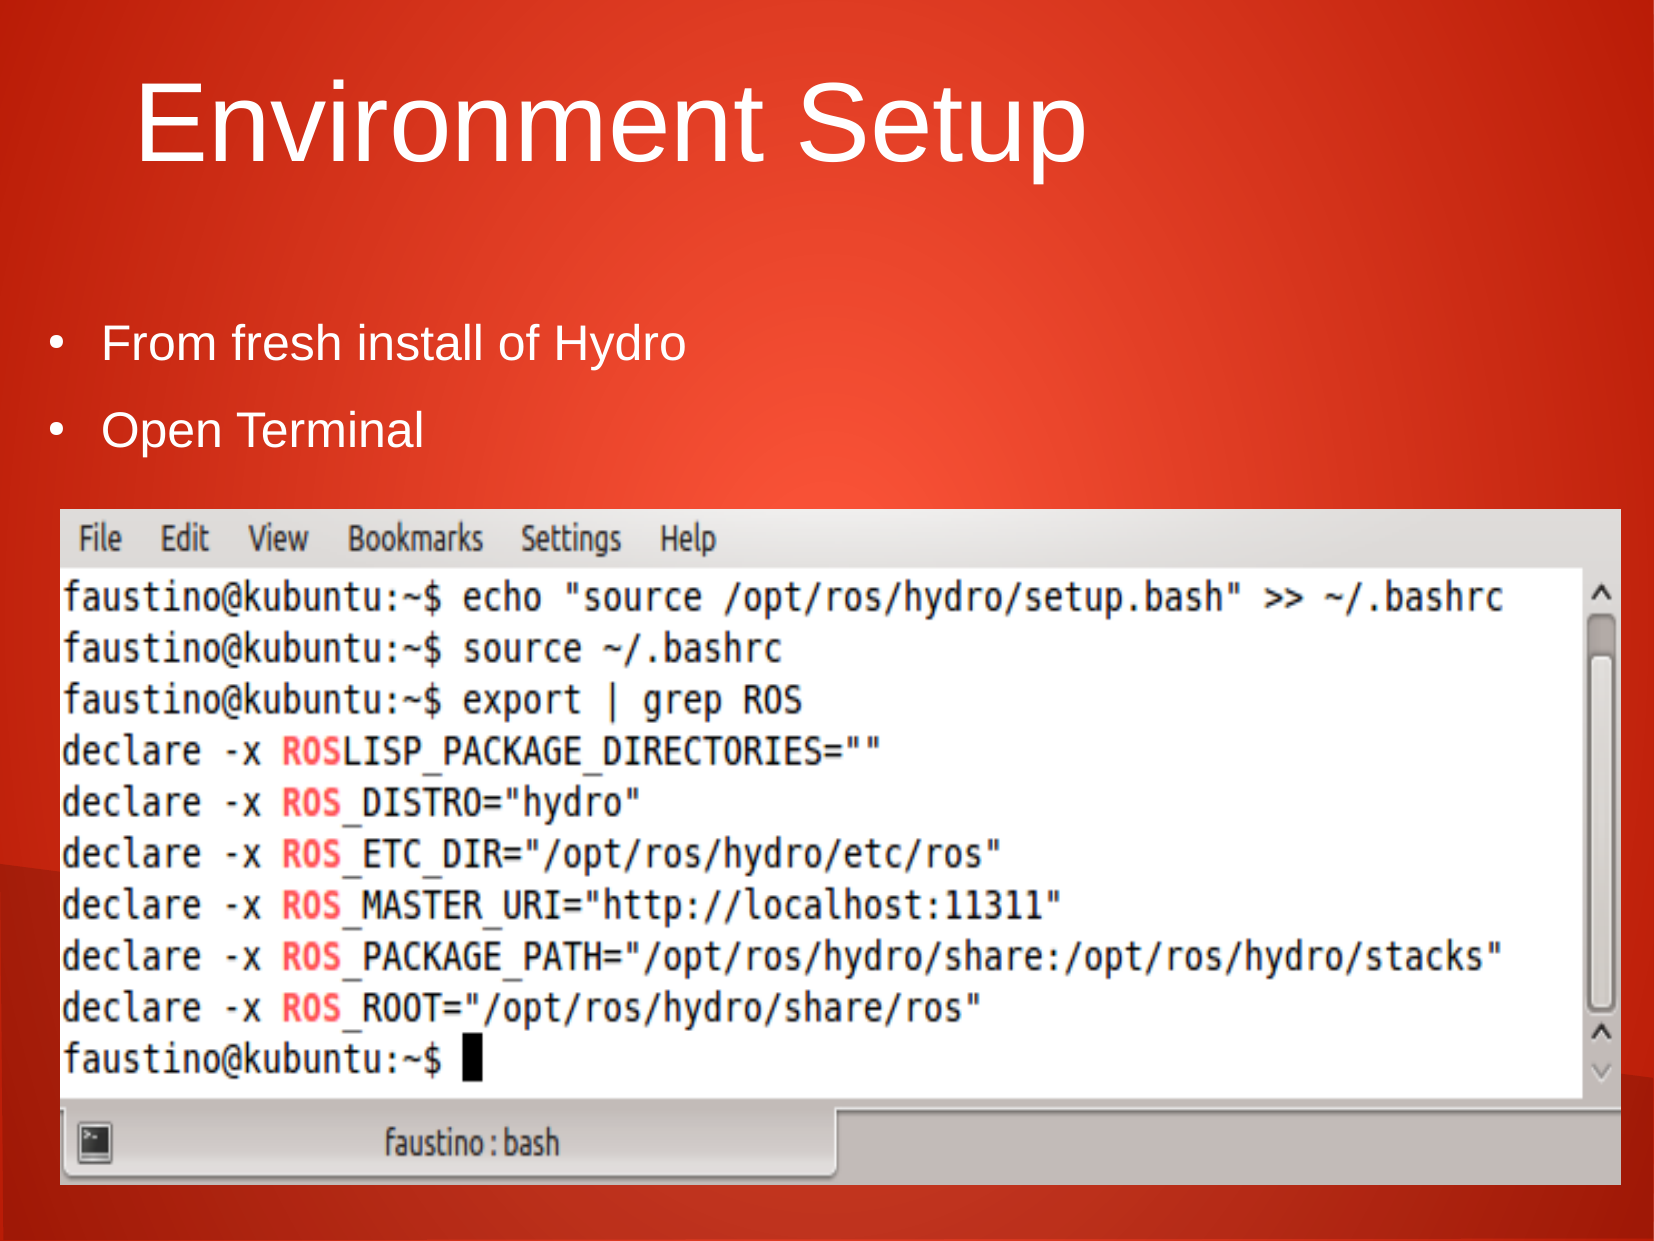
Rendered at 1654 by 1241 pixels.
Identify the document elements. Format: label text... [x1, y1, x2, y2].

picture [60, 509, 1621, 1186]
title Environment Setup [82, 49, 1141, 196]
list From fresh install of Hydro Open Terminal [30, 315, 1519, 556]
